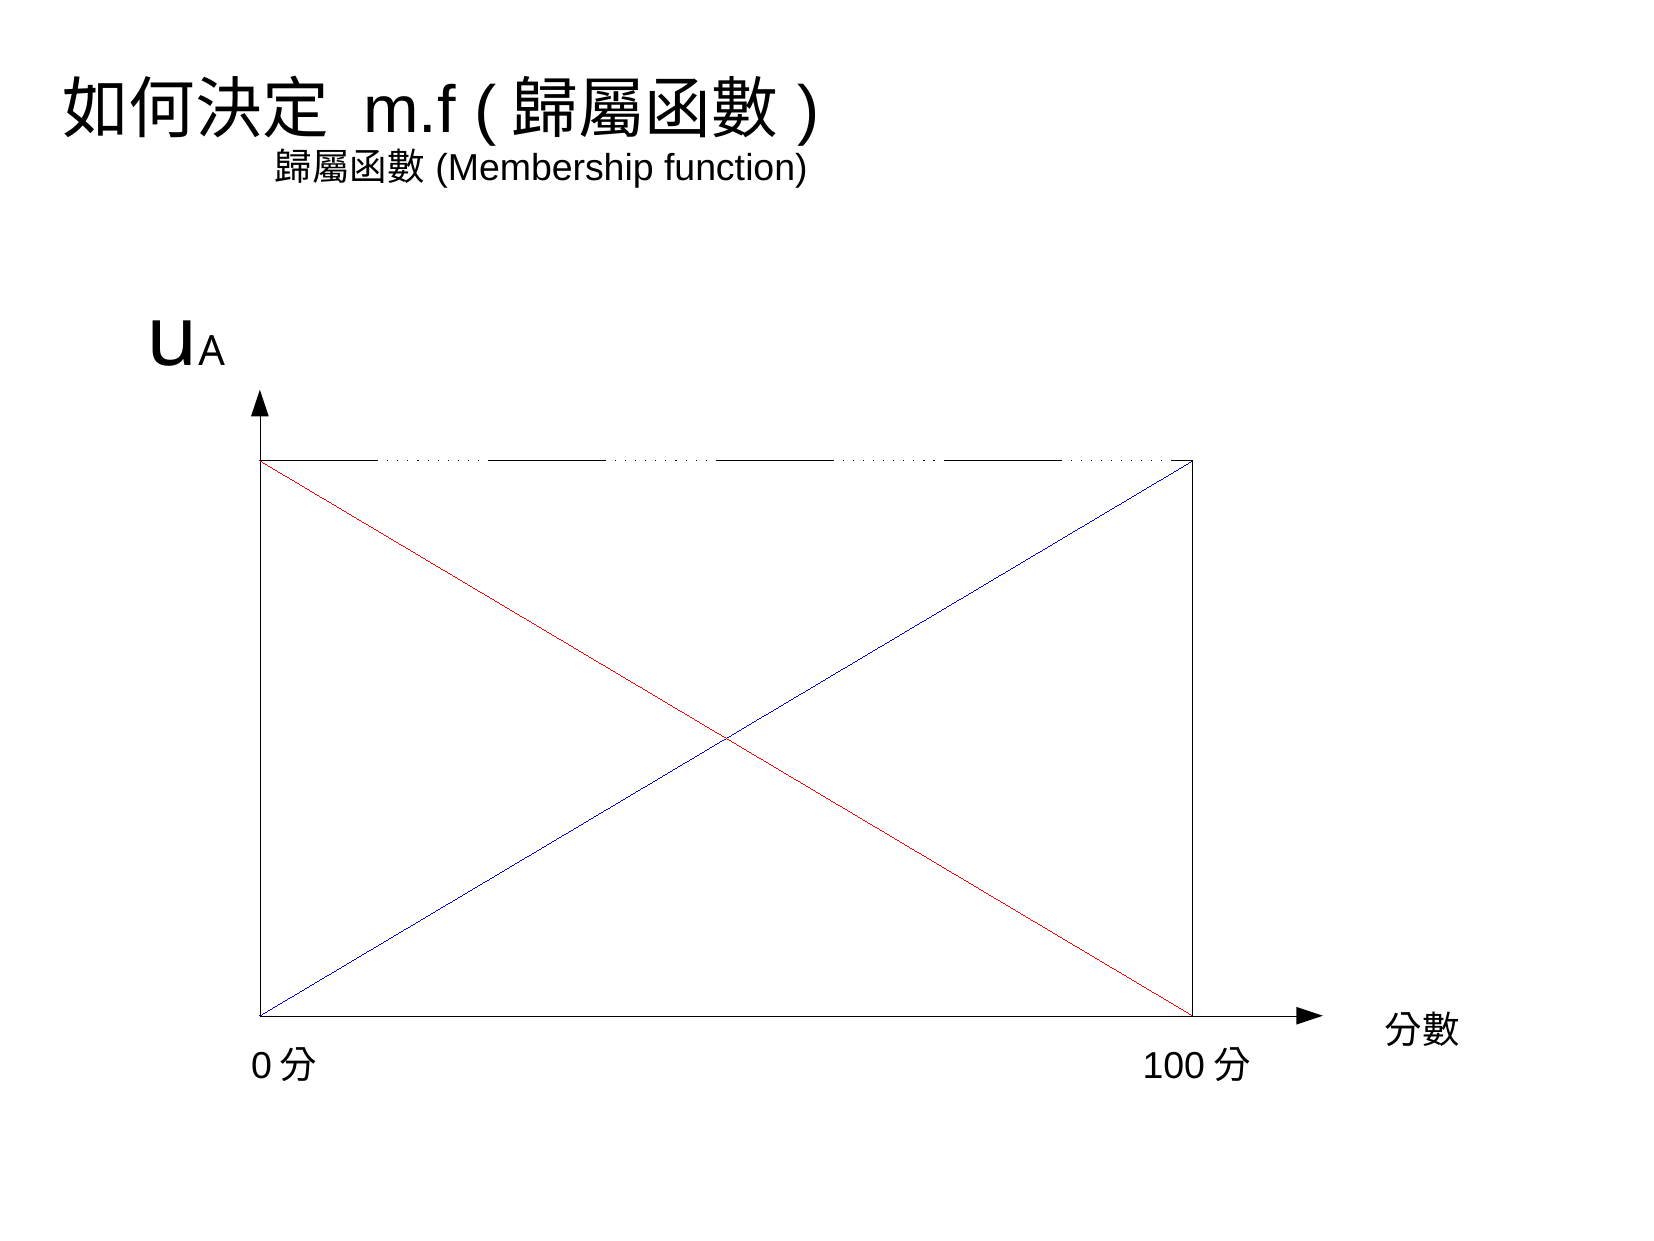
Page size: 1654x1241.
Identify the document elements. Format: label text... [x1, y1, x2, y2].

text_box 歸屬函數(Membership function) [259, 129, 827, 189]
text_box 100分 [1127, 1027, 1276, 1087]
text_box uA [112, 268, 260, 400]
text_box 分數 [1370, 992, 1489, 1051]
text_box 0分 [236, 1027, 355, 1087]
text_box 如何決定 m.f (歸屬函數) [47, 47, 863, 141]
